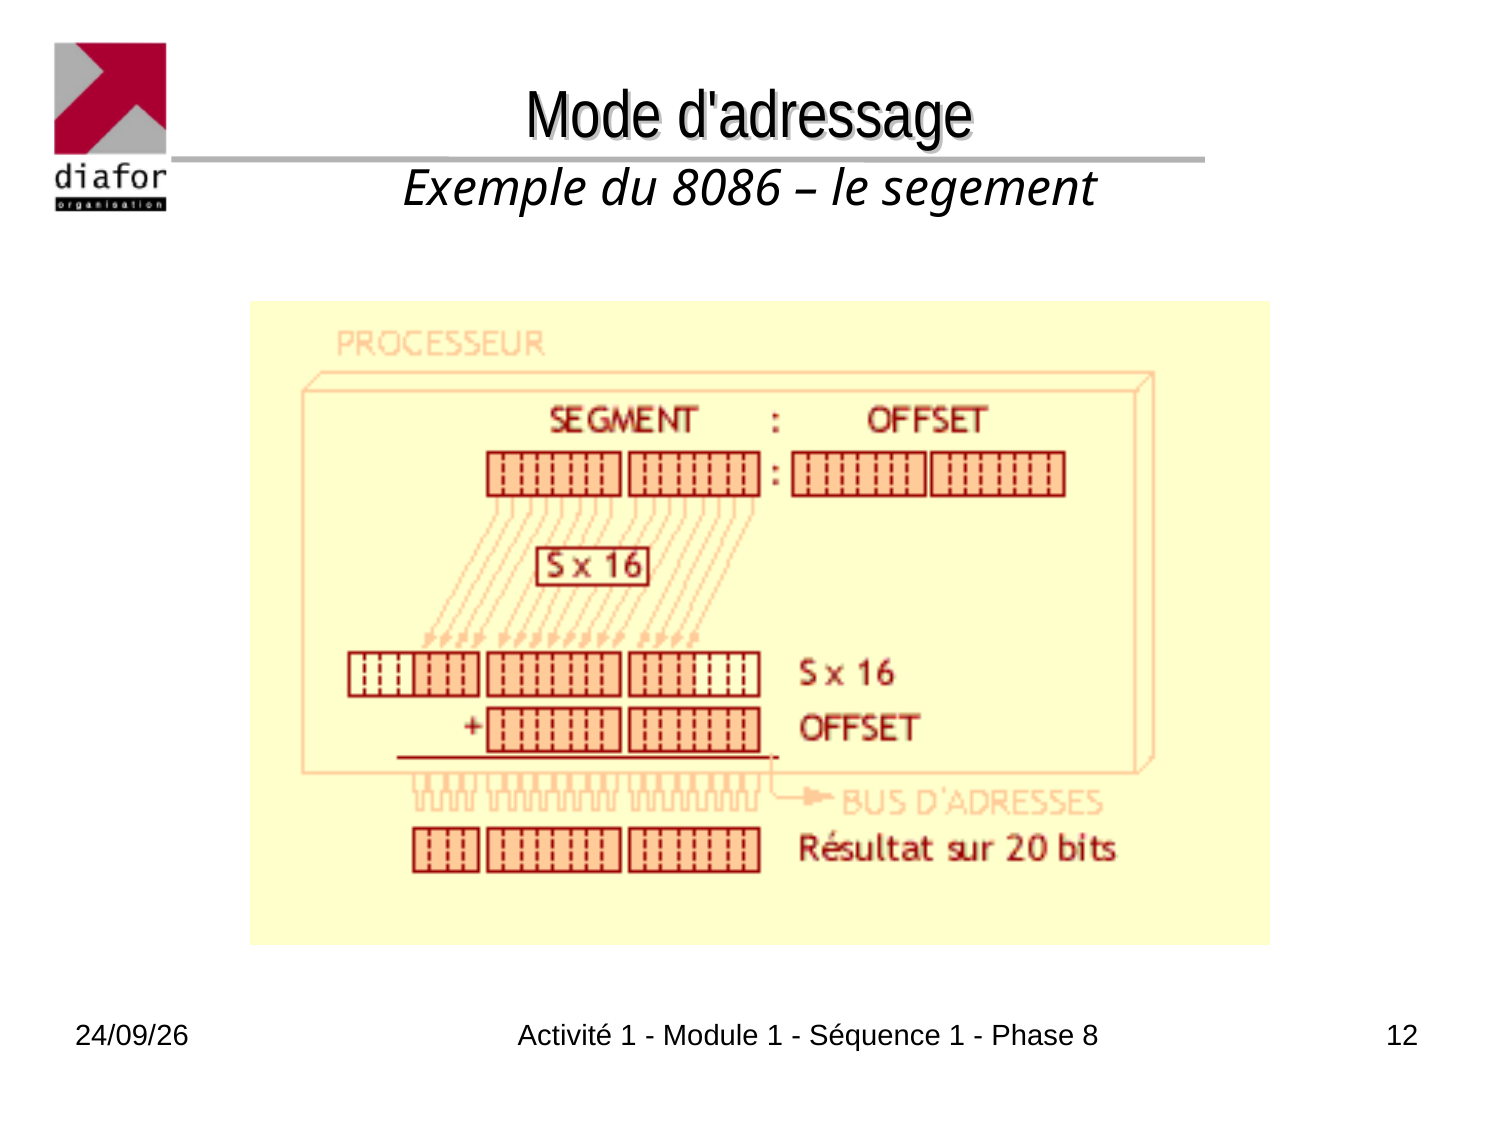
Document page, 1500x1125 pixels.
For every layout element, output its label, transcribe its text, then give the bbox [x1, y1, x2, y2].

picture [53, 42, 168, 213]
picture [250, 301, 1270, 945]
title Mode d'adressage Exemple du 8086 – le segement [75, 45, 1426, 250]
